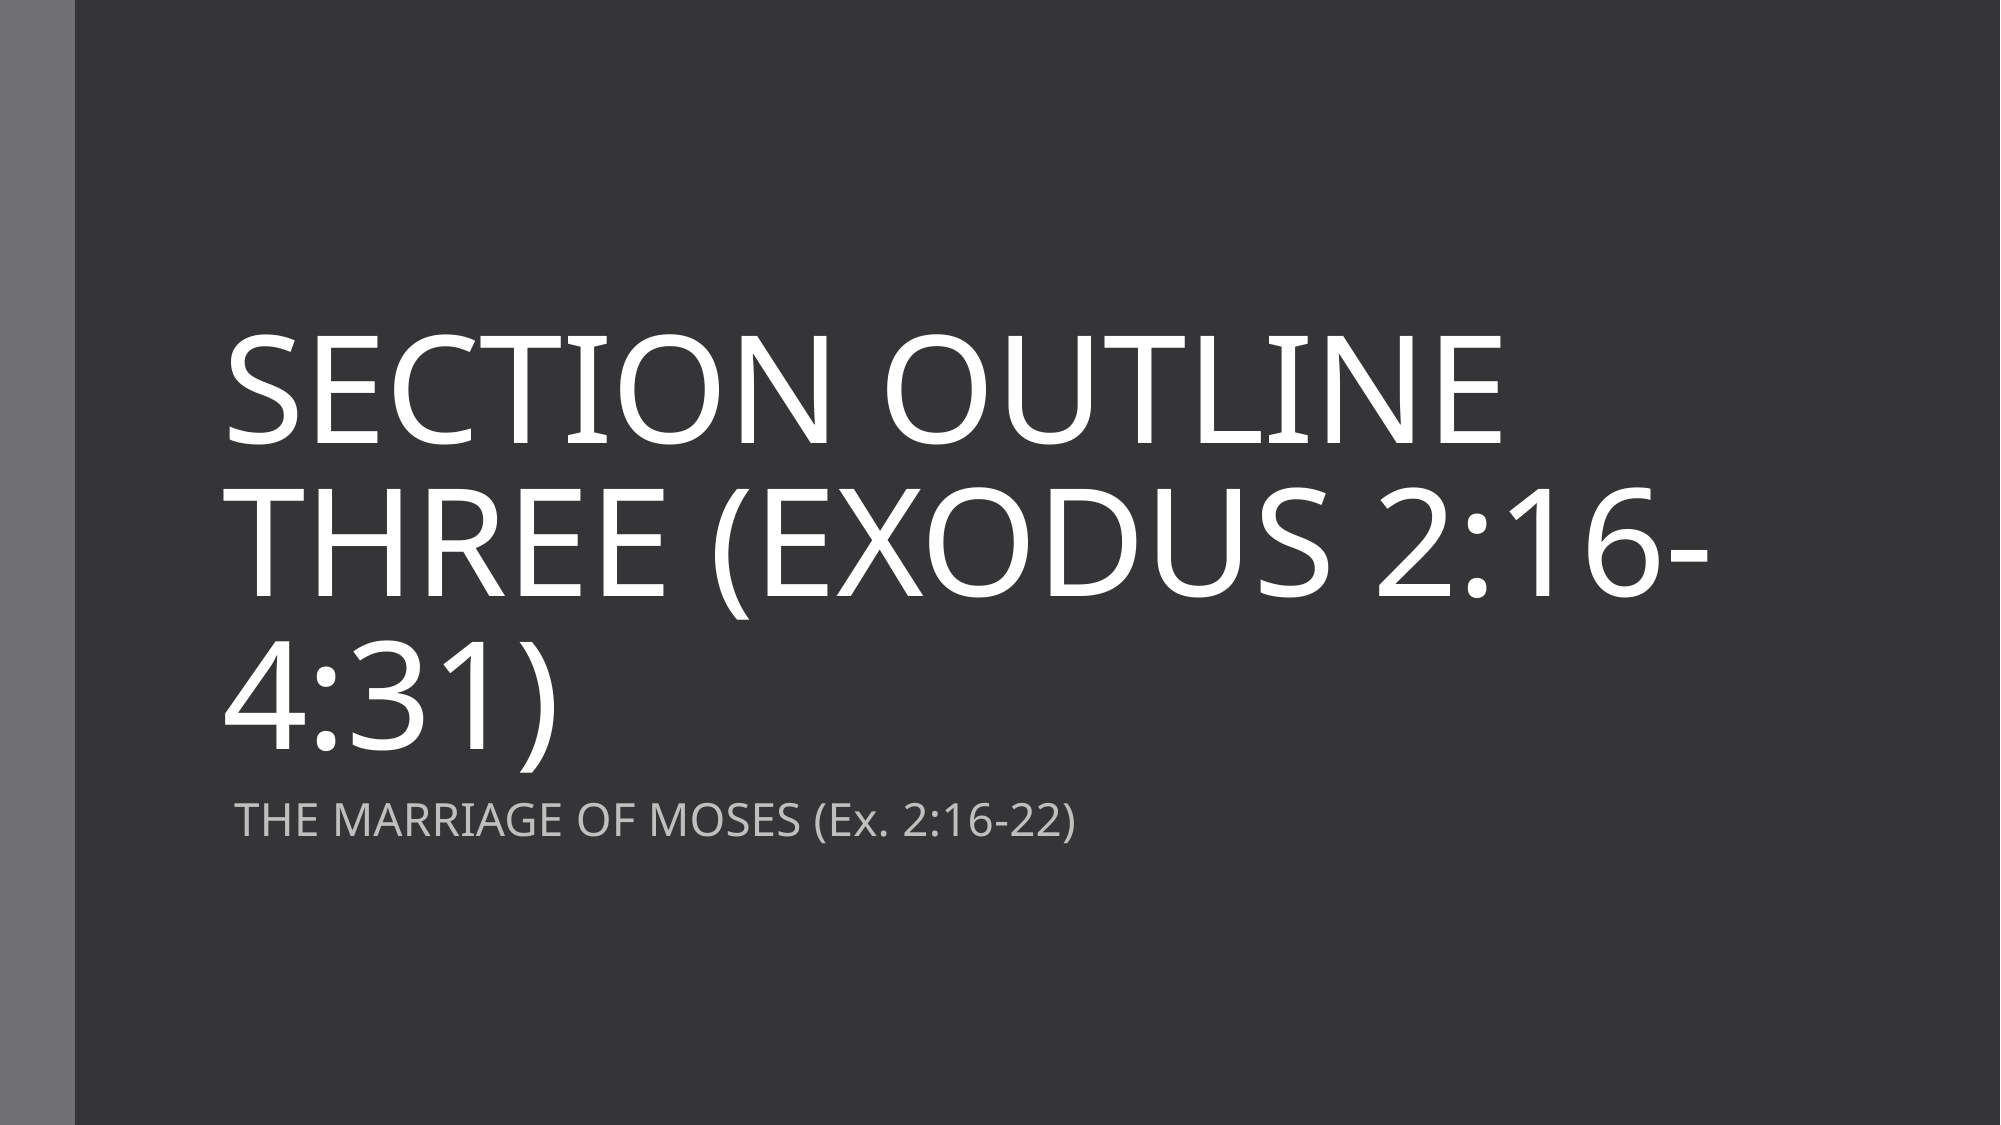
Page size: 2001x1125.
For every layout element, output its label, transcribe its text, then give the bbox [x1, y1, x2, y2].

subtitle THE MARRIAGE OF MOSES (Ex. 2:16-22) [206, 787, 1752, 1066]
title SECTION OUTLINE THREE (EXODUS 2:16-4:31) [206, 124, 1752, 787]
